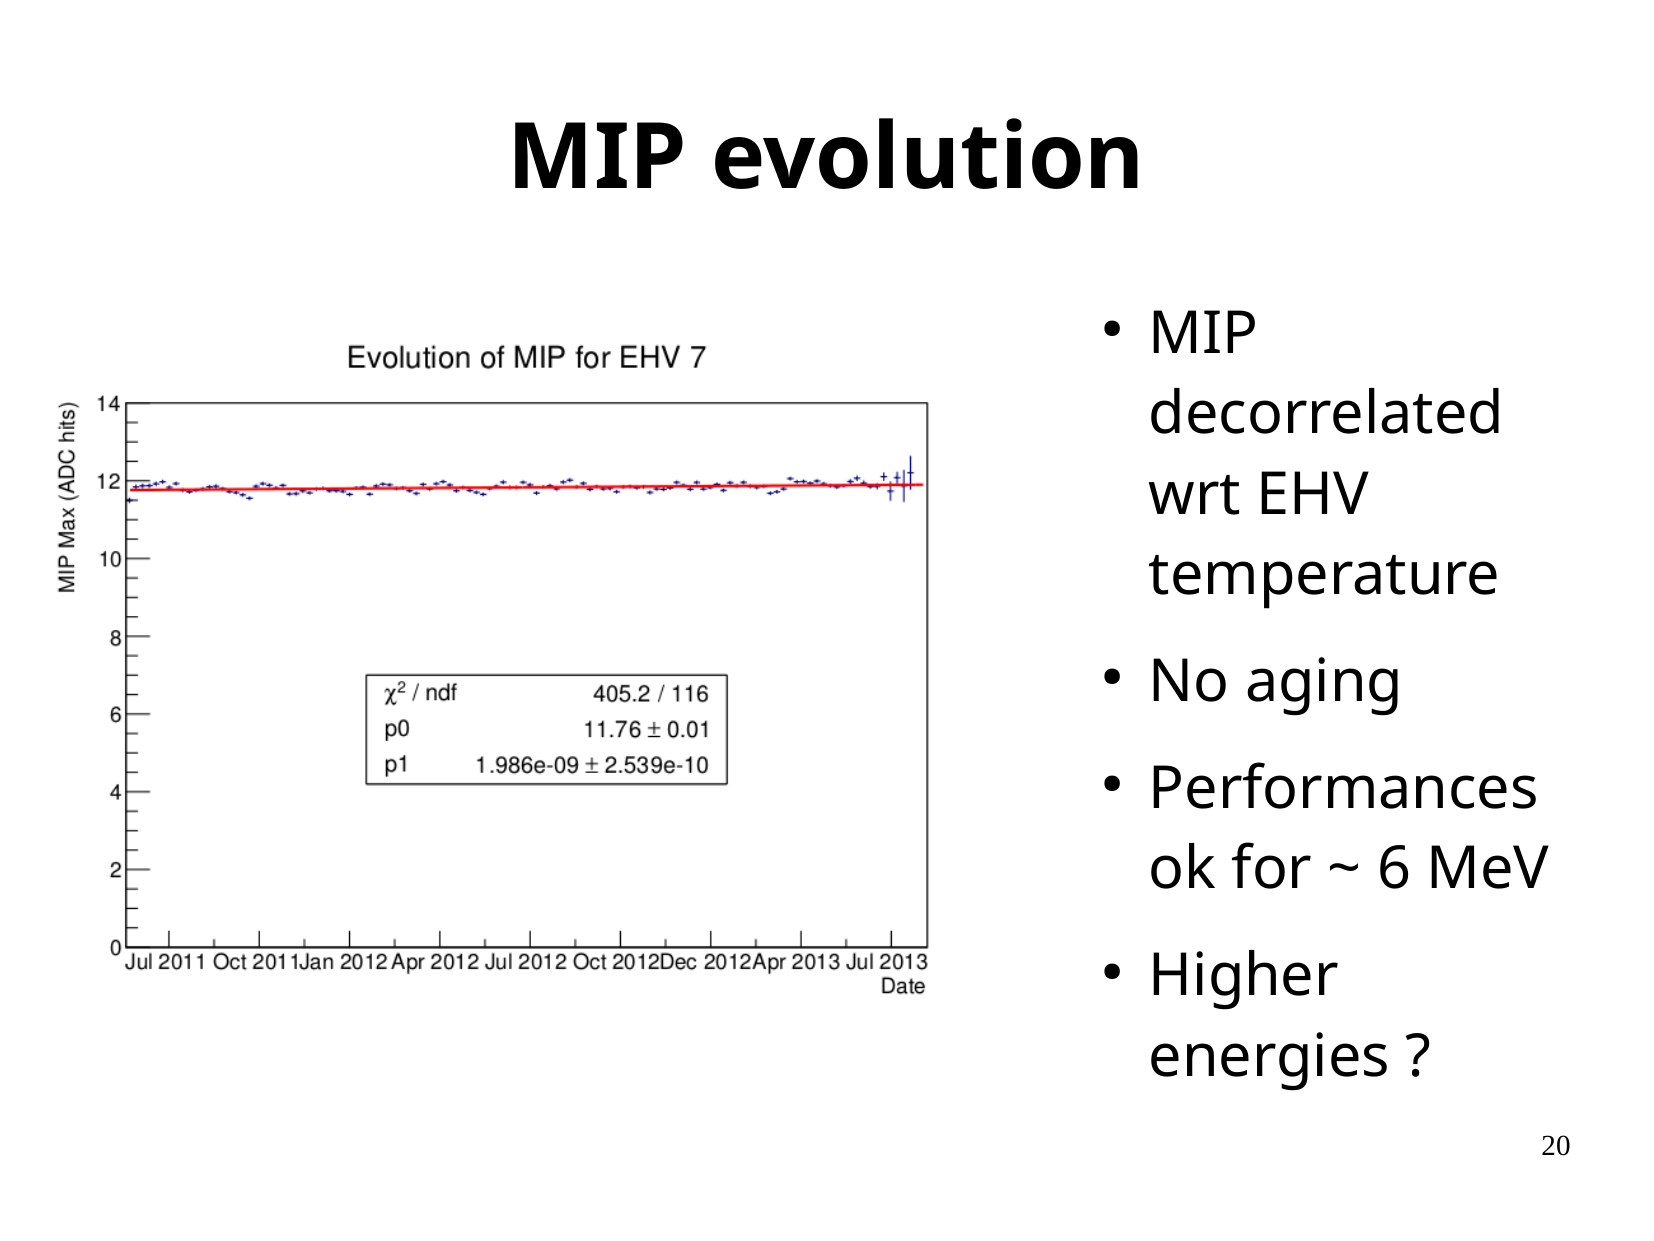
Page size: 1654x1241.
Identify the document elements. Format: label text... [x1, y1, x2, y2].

list MIP decorrelated wrt EHV temperature No aging Performances ok for ~ 6 MeV Higher energies ? [1085, 290, 1571, 1104]
title MIP evolution [82, 49, 1571, 257]
picture [26, 336, 1027, 1015]
